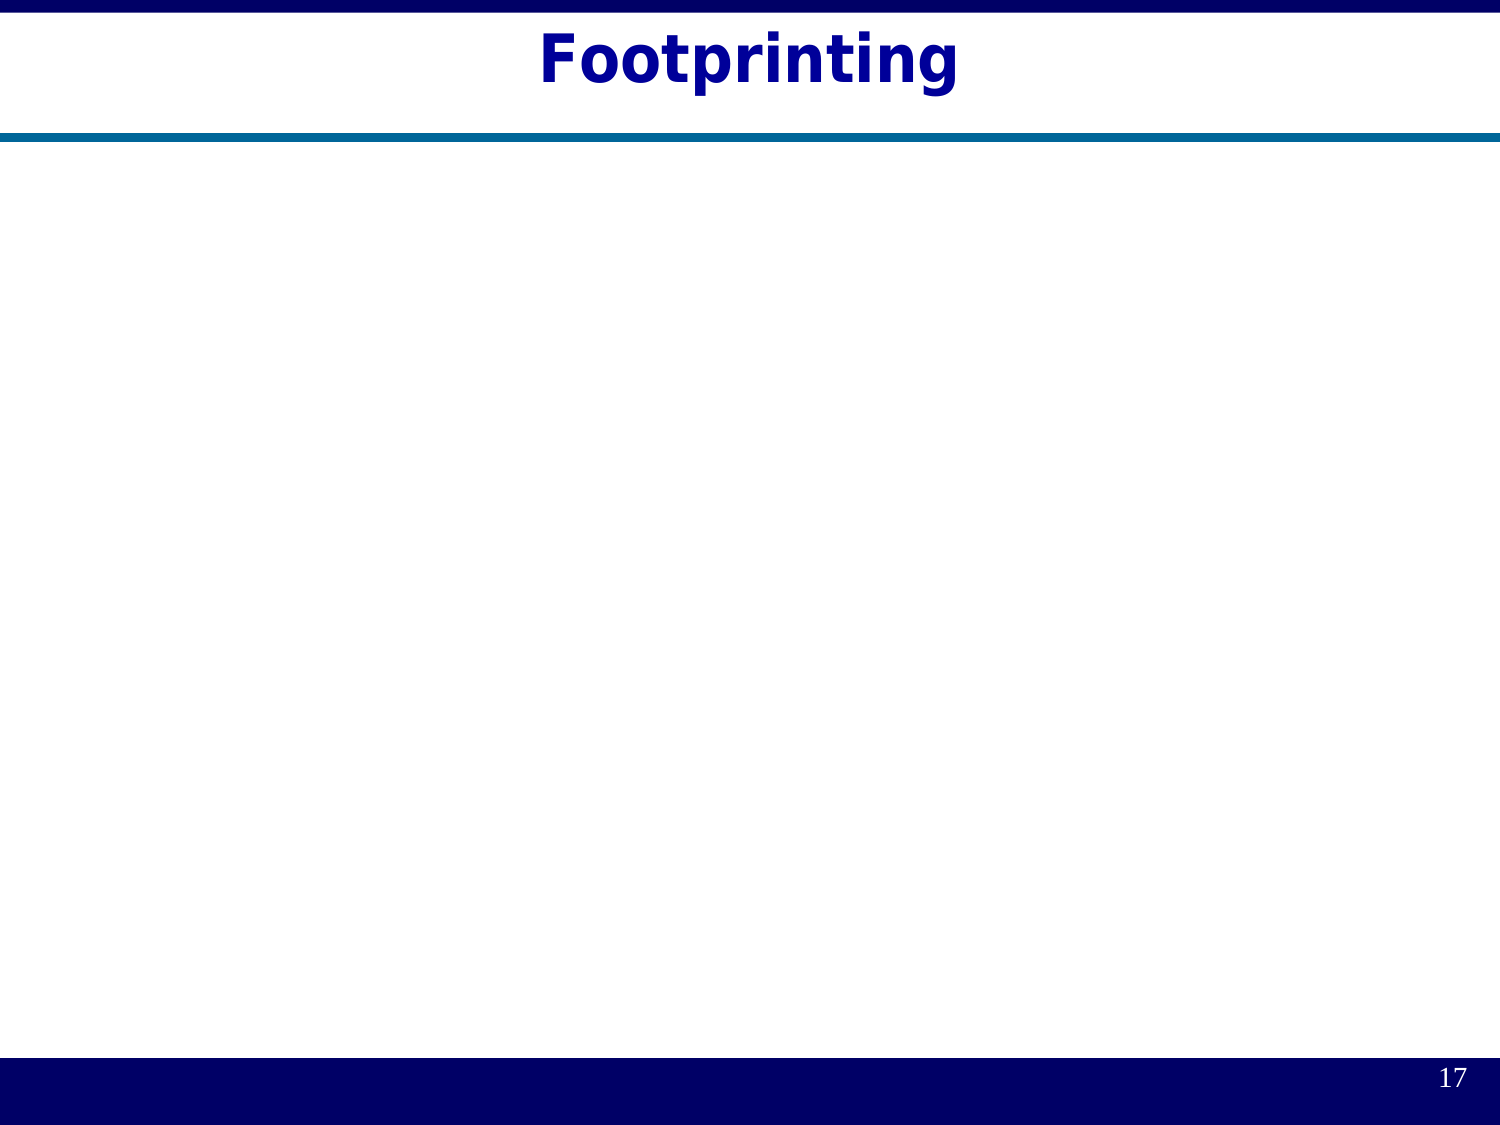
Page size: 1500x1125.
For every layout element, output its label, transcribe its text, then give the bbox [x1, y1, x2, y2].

title Footprinting [30, 0, 1471, 126]
